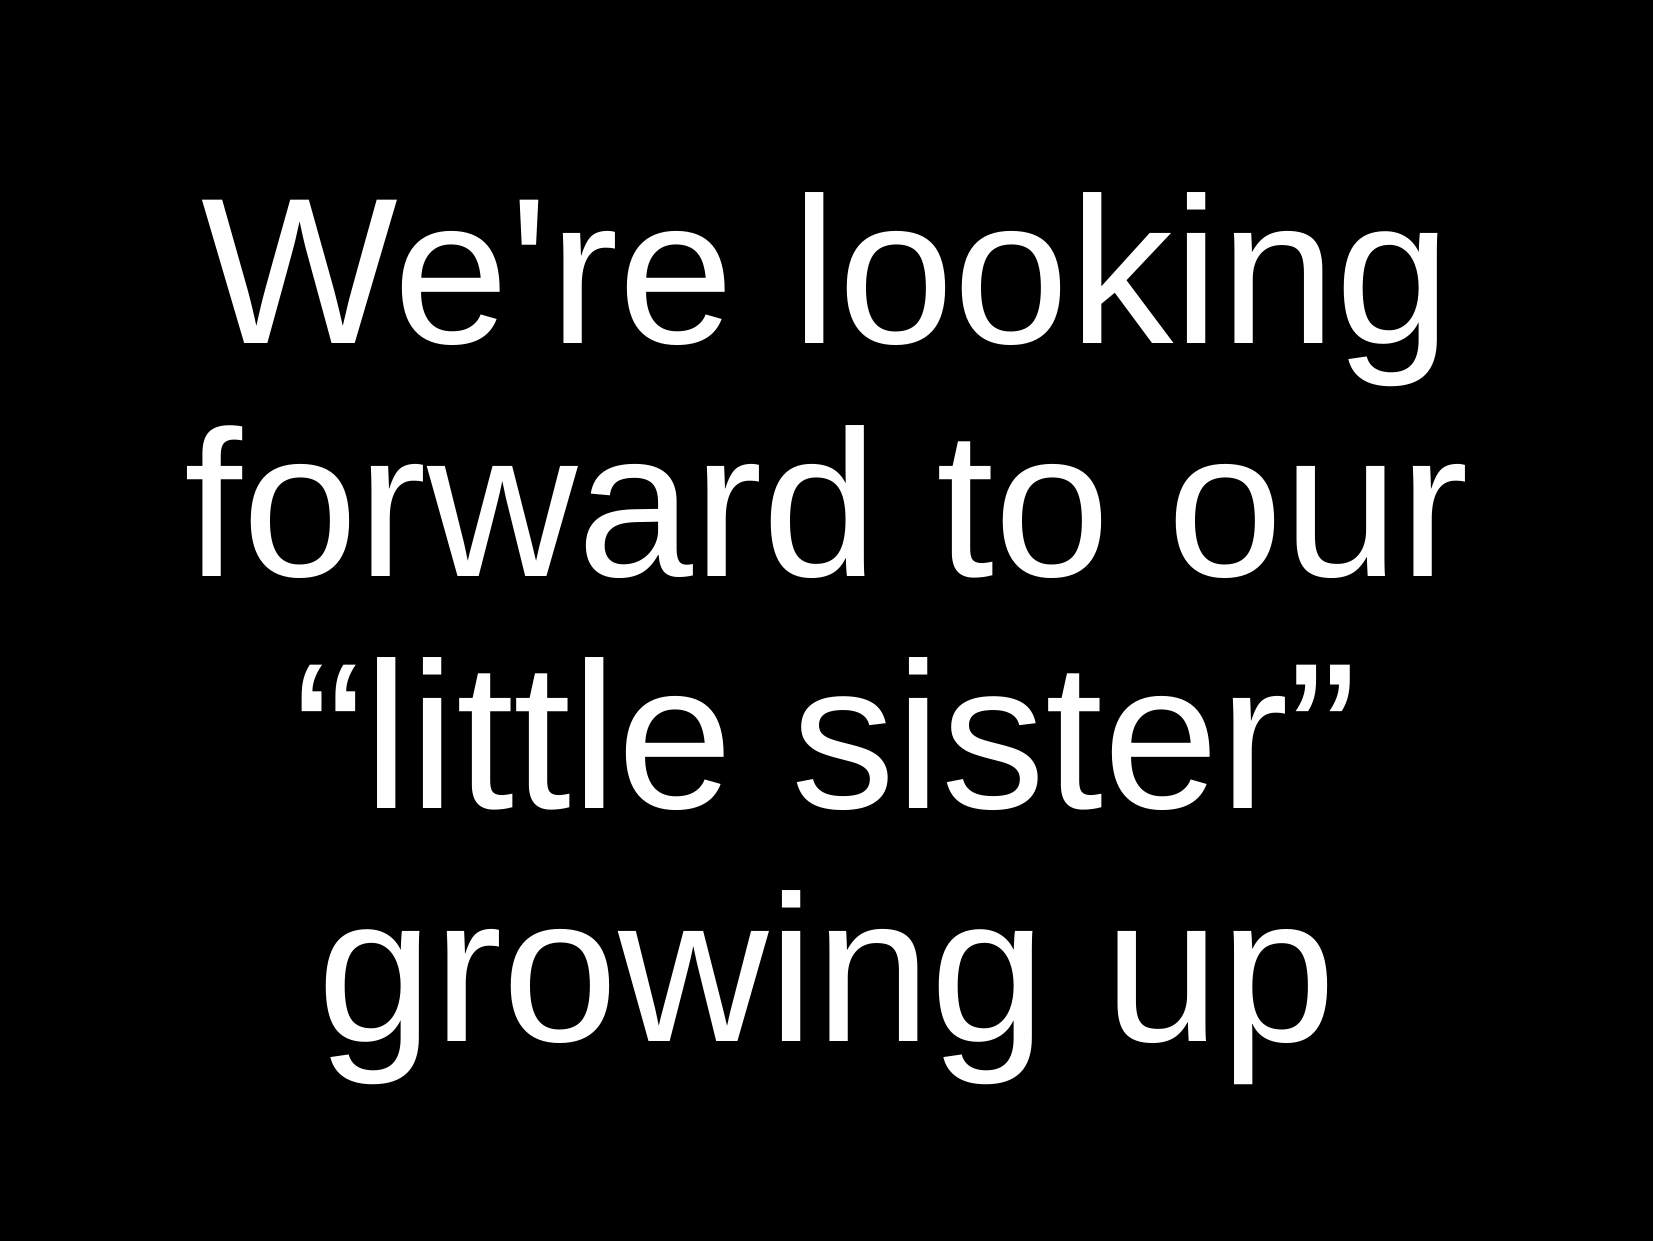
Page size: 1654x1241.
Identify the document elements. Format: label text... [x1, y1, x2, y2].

title We're looking forward to our “little sister” growing up [82, 101, 1571, 1140]
